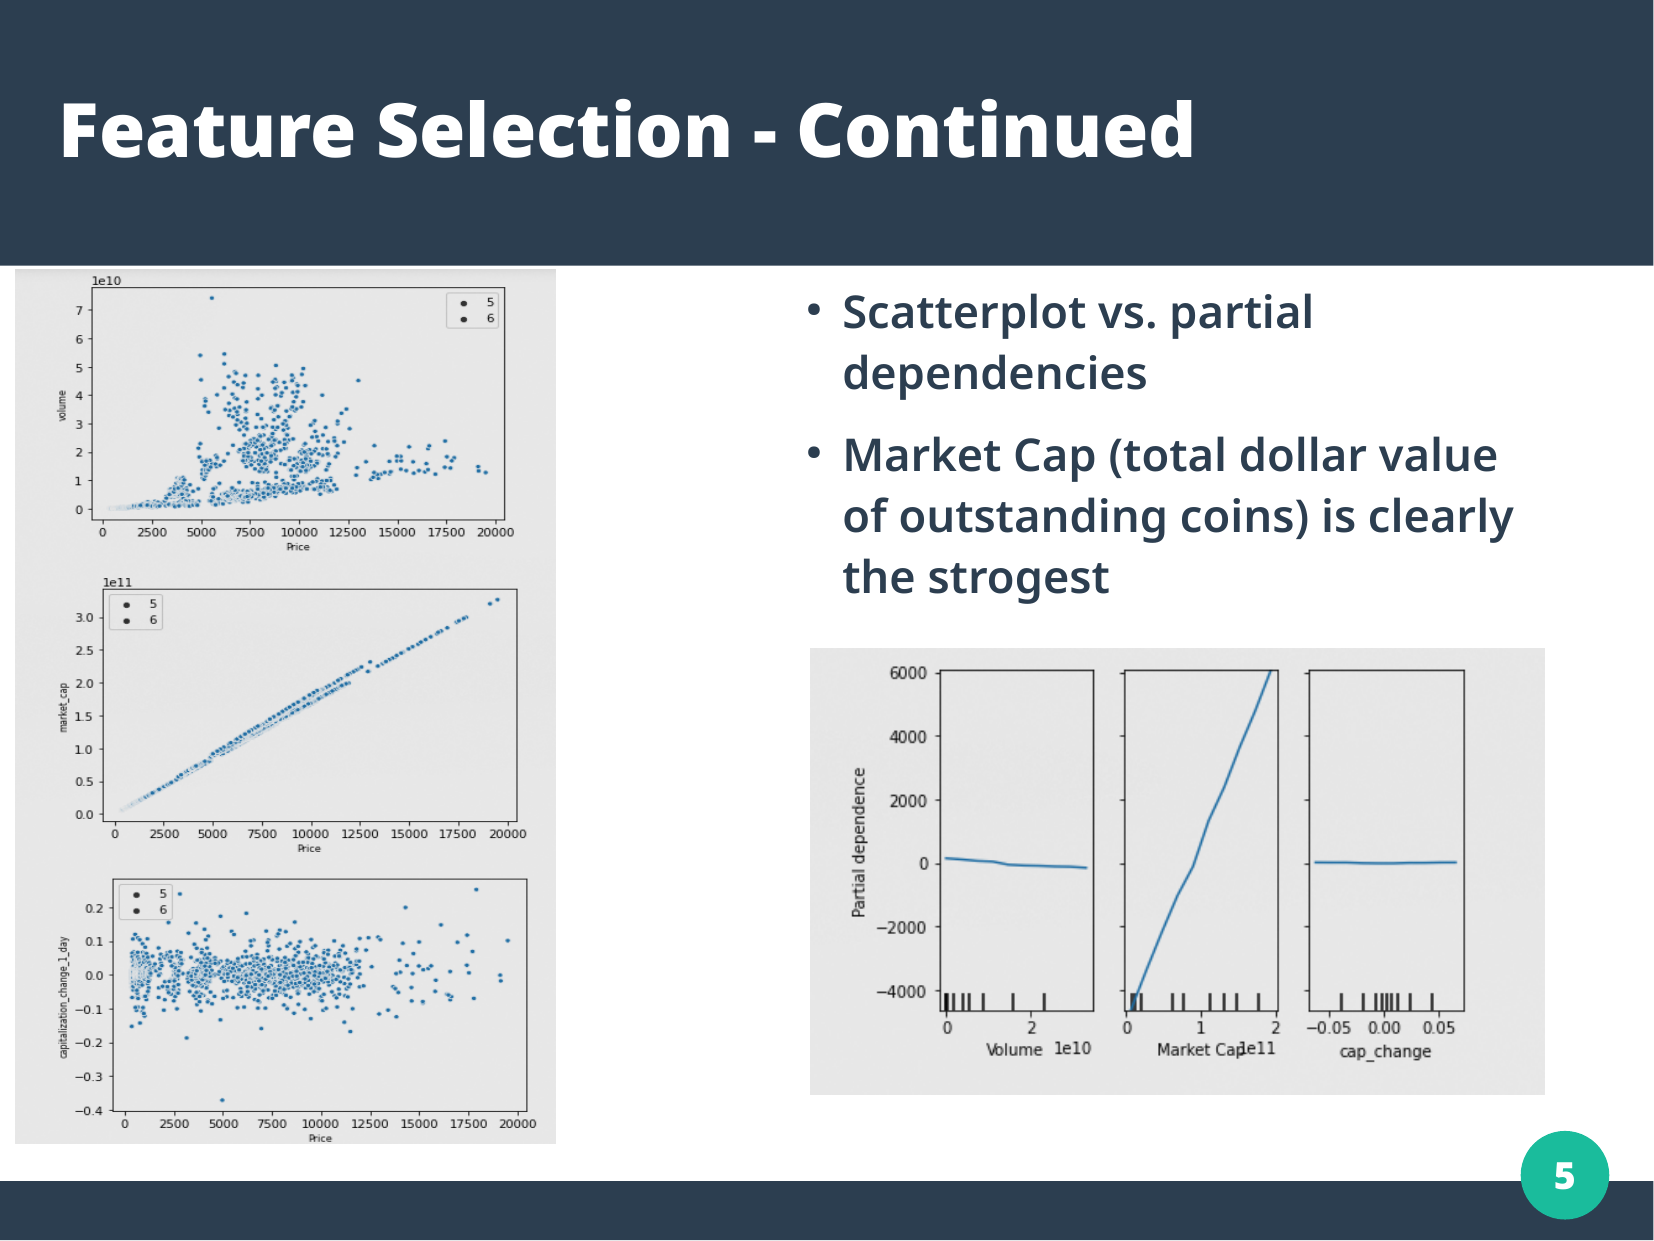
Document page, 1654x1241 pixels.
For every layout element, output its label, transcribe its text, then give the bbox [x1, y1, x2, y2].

title Feature Selection - Continued [59, 49, 1595, 207]
list Scatterplot vs. partial dependencies Market Cap (total dollar value of outstanding coins) is clearly the strogest [794, 279, 1531, 616]
picture [810, 648, 1545, 1096]
picture [15, 269, 556, 1144]
